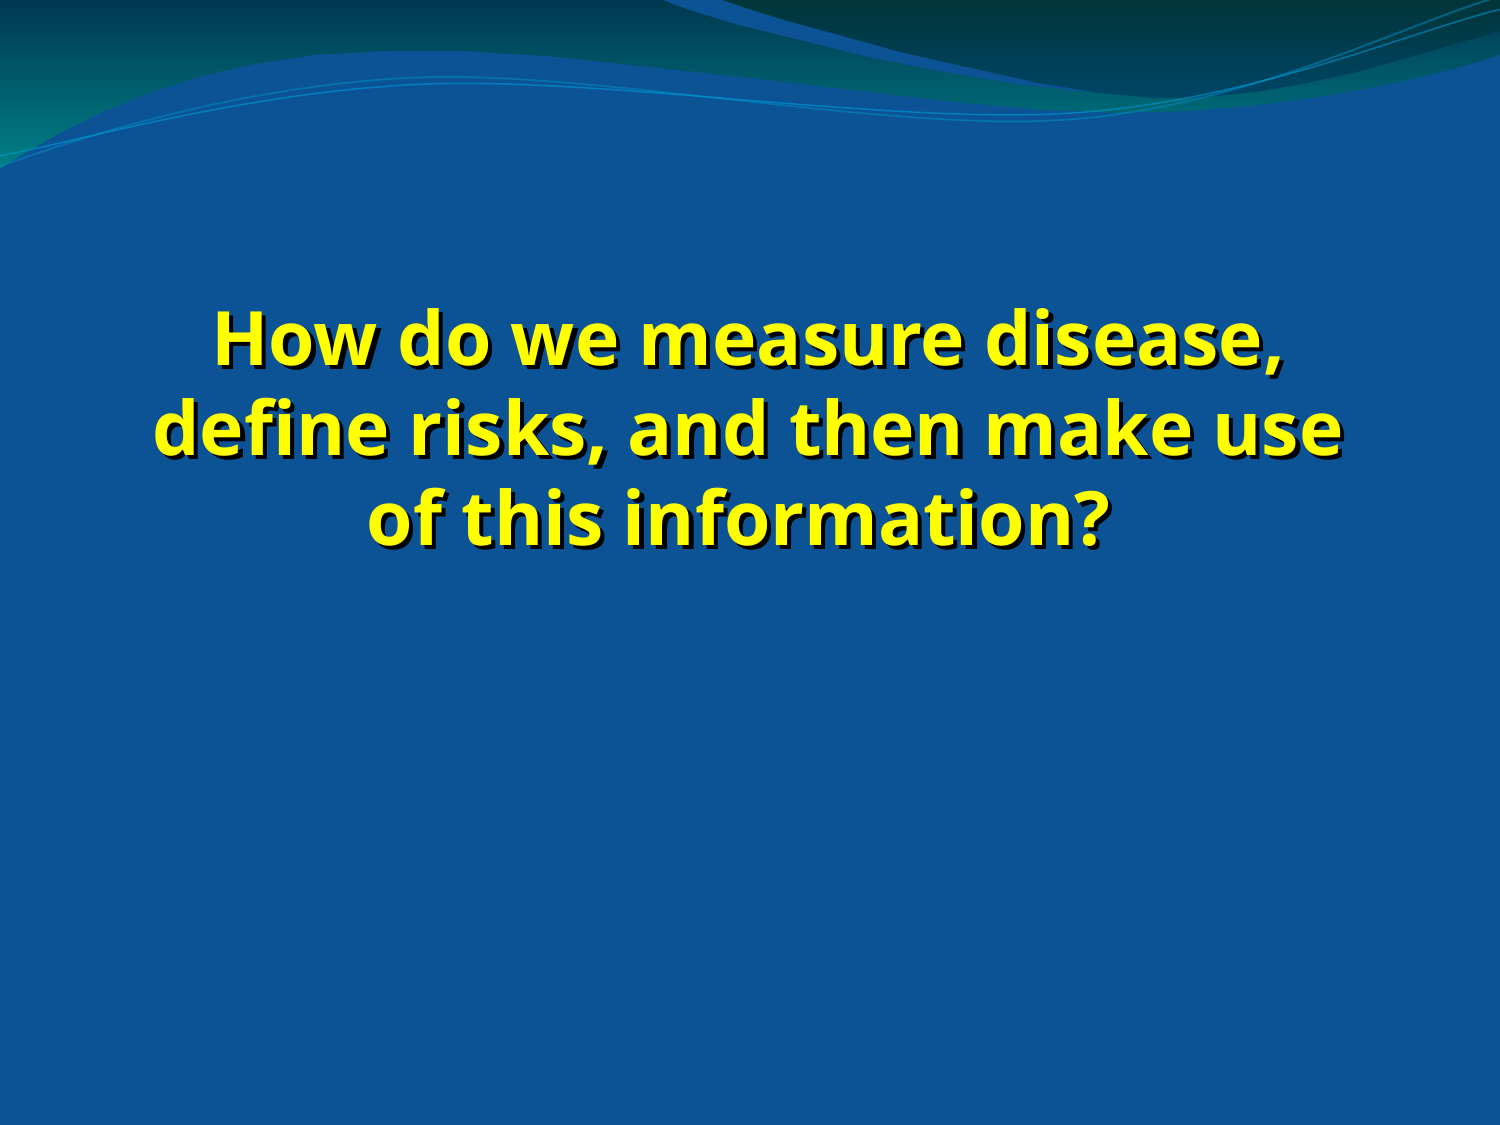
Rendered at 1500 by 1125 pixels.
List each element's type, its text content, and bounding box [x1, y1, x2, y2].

title How do we measure disease, define risks, and then make use of this information? [112, 187, 1388, 651]
